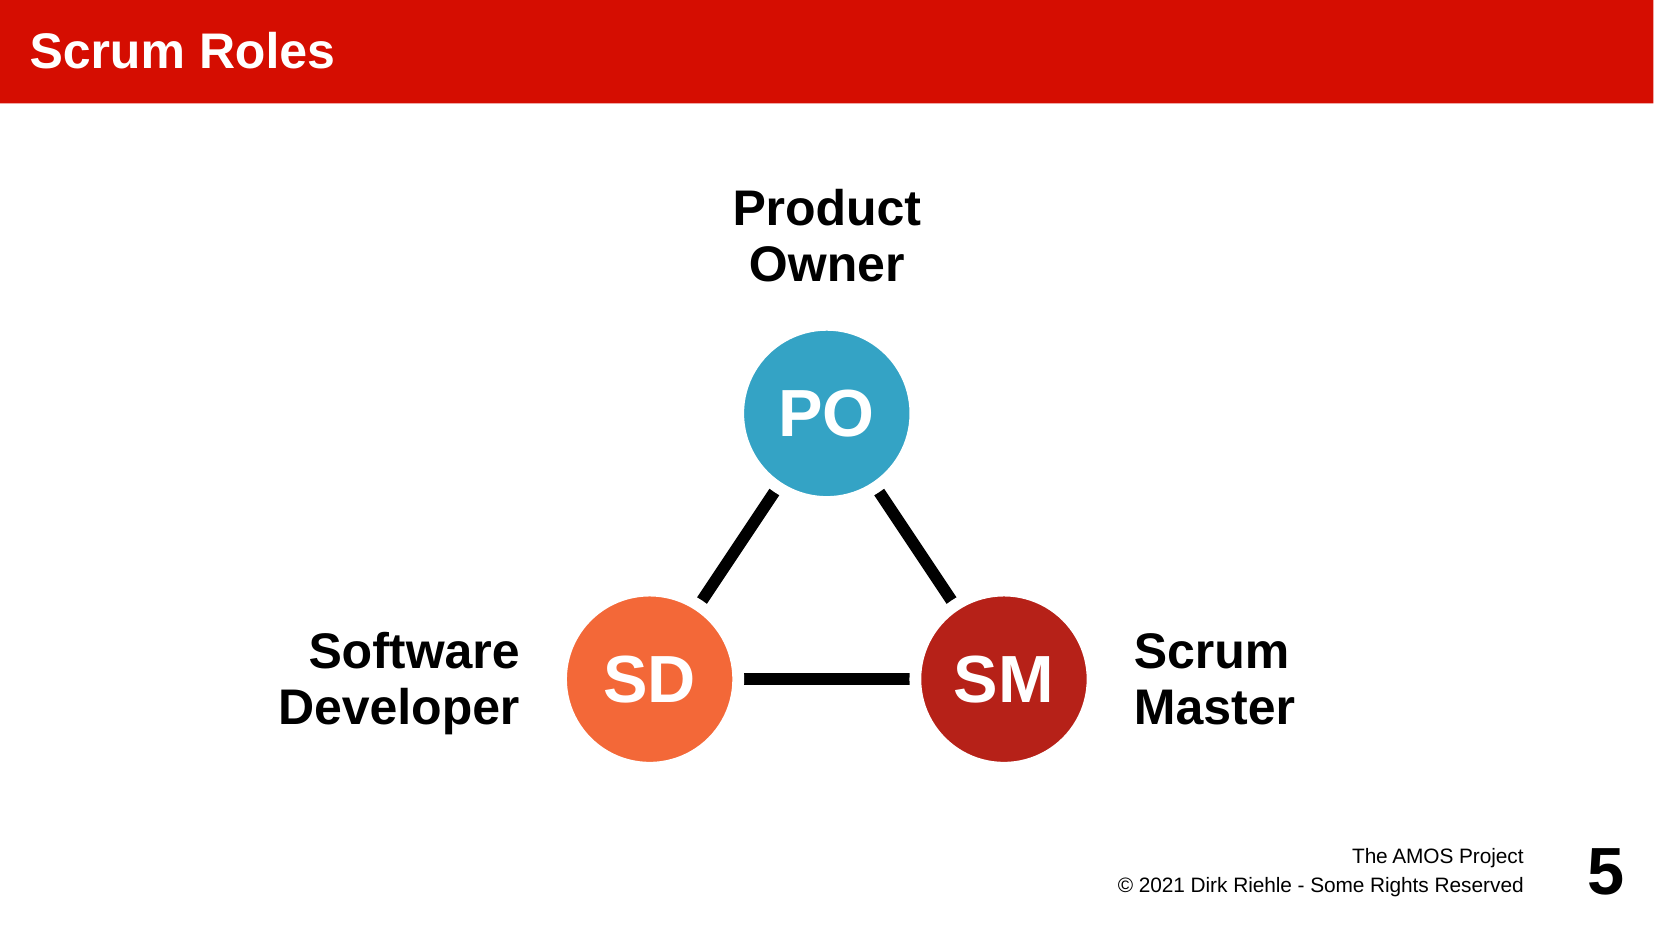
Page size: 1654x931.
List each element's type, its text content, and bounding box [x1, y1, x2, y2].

text_box PO [738, 325, 916, 503]
title Scrum Roles [0, 0, 1654, 104]
text_box SD [561, 590, 739, 768]
text_box SM [915, 590, 1093, 768]
text_box Product Owner [590, 147, 1063, 325]
text_box Software Developer [59, 590, 532, 768]
text_box Scrum Master [1122, 590, 1595, 768]
